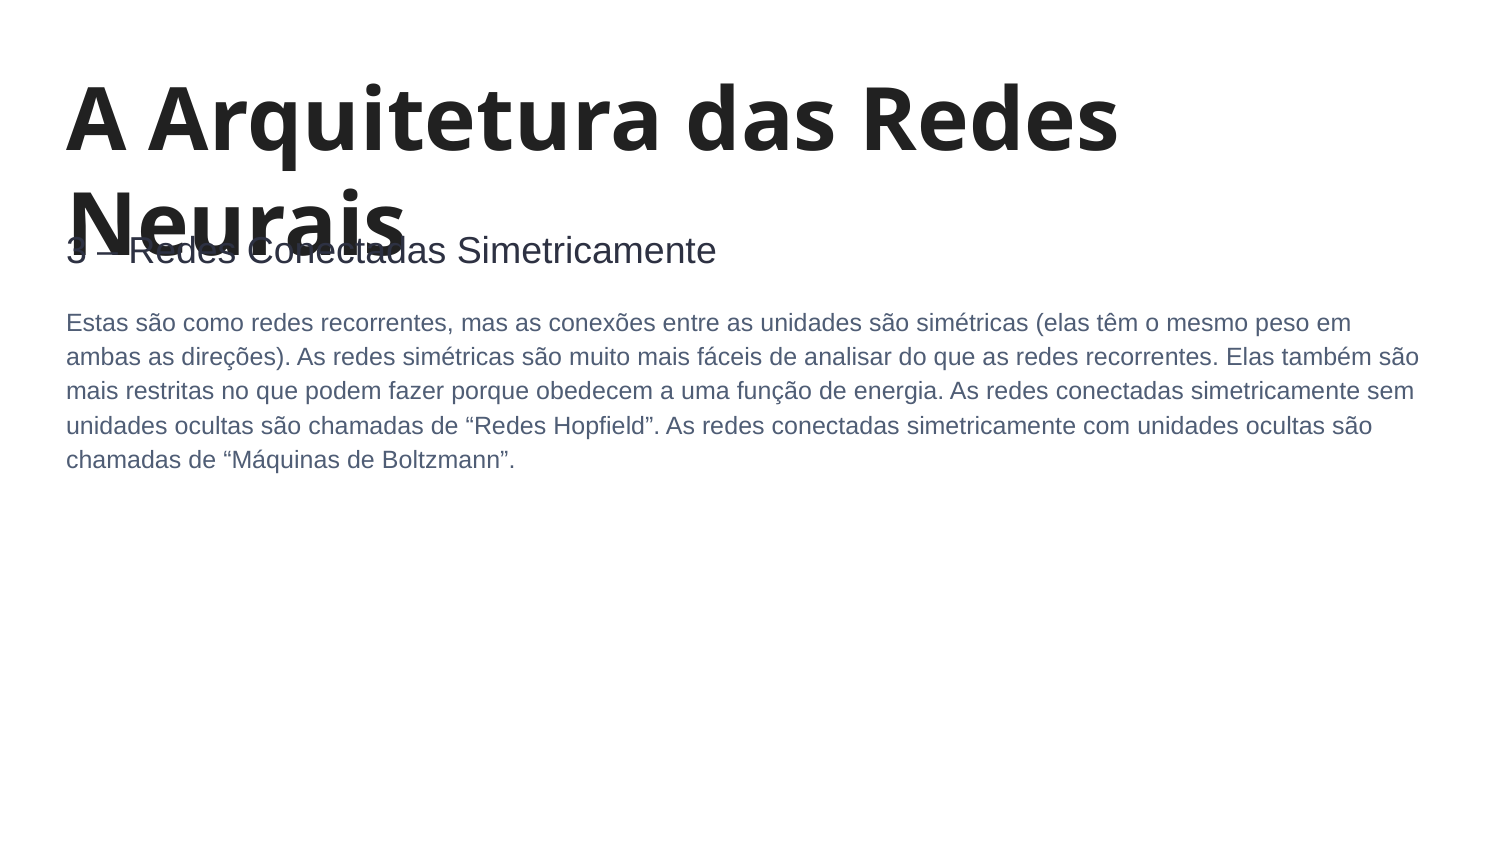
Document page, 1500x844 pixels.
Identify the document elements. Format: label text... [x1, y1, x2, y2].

list 3 – Redes Conectadas Simetricamente Estas são como redes recorrentes, mas as conexões entre as unidades são simétricas (elas têm o mesmo peso em ambas as direções). As redes simétricas são muito mais fáceis de analisar do que as redes recorrentes. Elas também são mais restritas no que podem fazer porque obedecem a uma função de energia. As redes conectadas simetricamente sem unidades ocultas são chamadas de “Redes Hopfield”. As redes conectadas simetricamente com unidades ocultas são chamadas de “Máquinas de Boltzmann”. [51, 201, 1449, 750]
title A Arquitetura das Redes Neurais [51, 48, 1449, 180]
